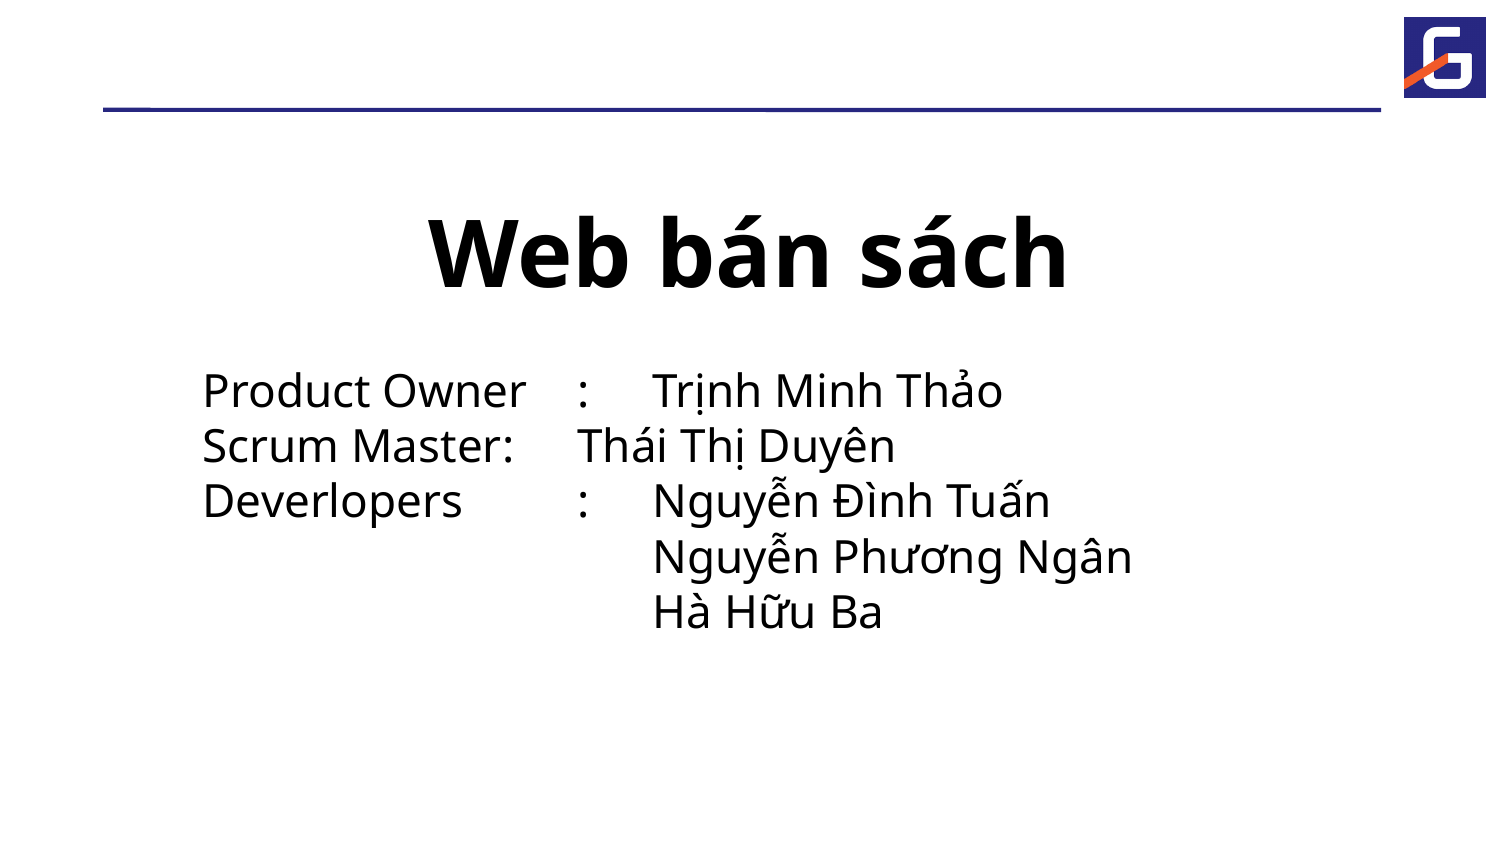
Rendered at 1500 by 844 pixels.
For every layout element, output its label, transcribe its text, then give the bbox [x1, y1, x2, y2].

subtitle Product Owner : Trịnh Minh Thảo Scrum Master : Thái Thị Duyên Deverlopers : Nguyễn Đình Tuấn Nguyễn Phương Ngân Hà Hữu Ba [187, 360, 1313, 736]
title Web bán sách [98, 140, 1402, 316]
picture [1404, 17, 1486, 98]
